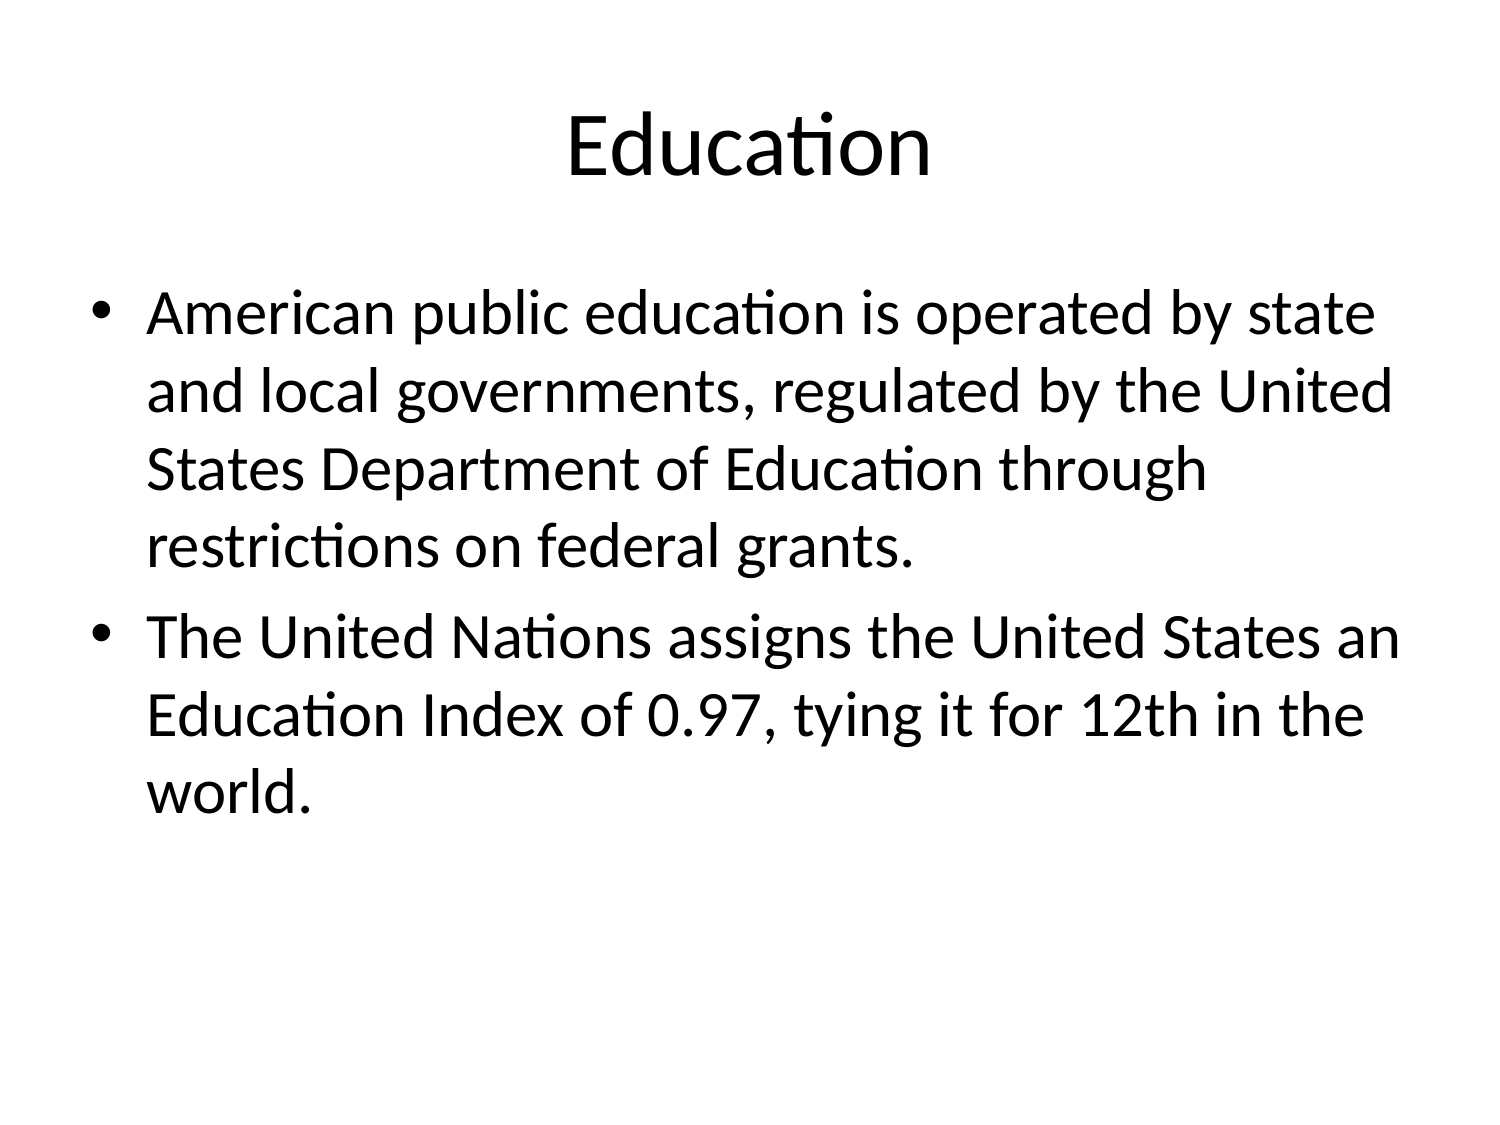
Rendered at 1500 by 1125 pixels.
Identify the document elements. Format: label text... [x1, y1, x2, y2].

title Education [75, 45, 1425, 233]
list American public education is operated by state and local governments, regulated by the United States Department of Education through restrictions on federal grants. The United Nations assigns the United States an Education Index of 0.97, tying it for 12th in the world. [75, 262, 1425, 1005]
